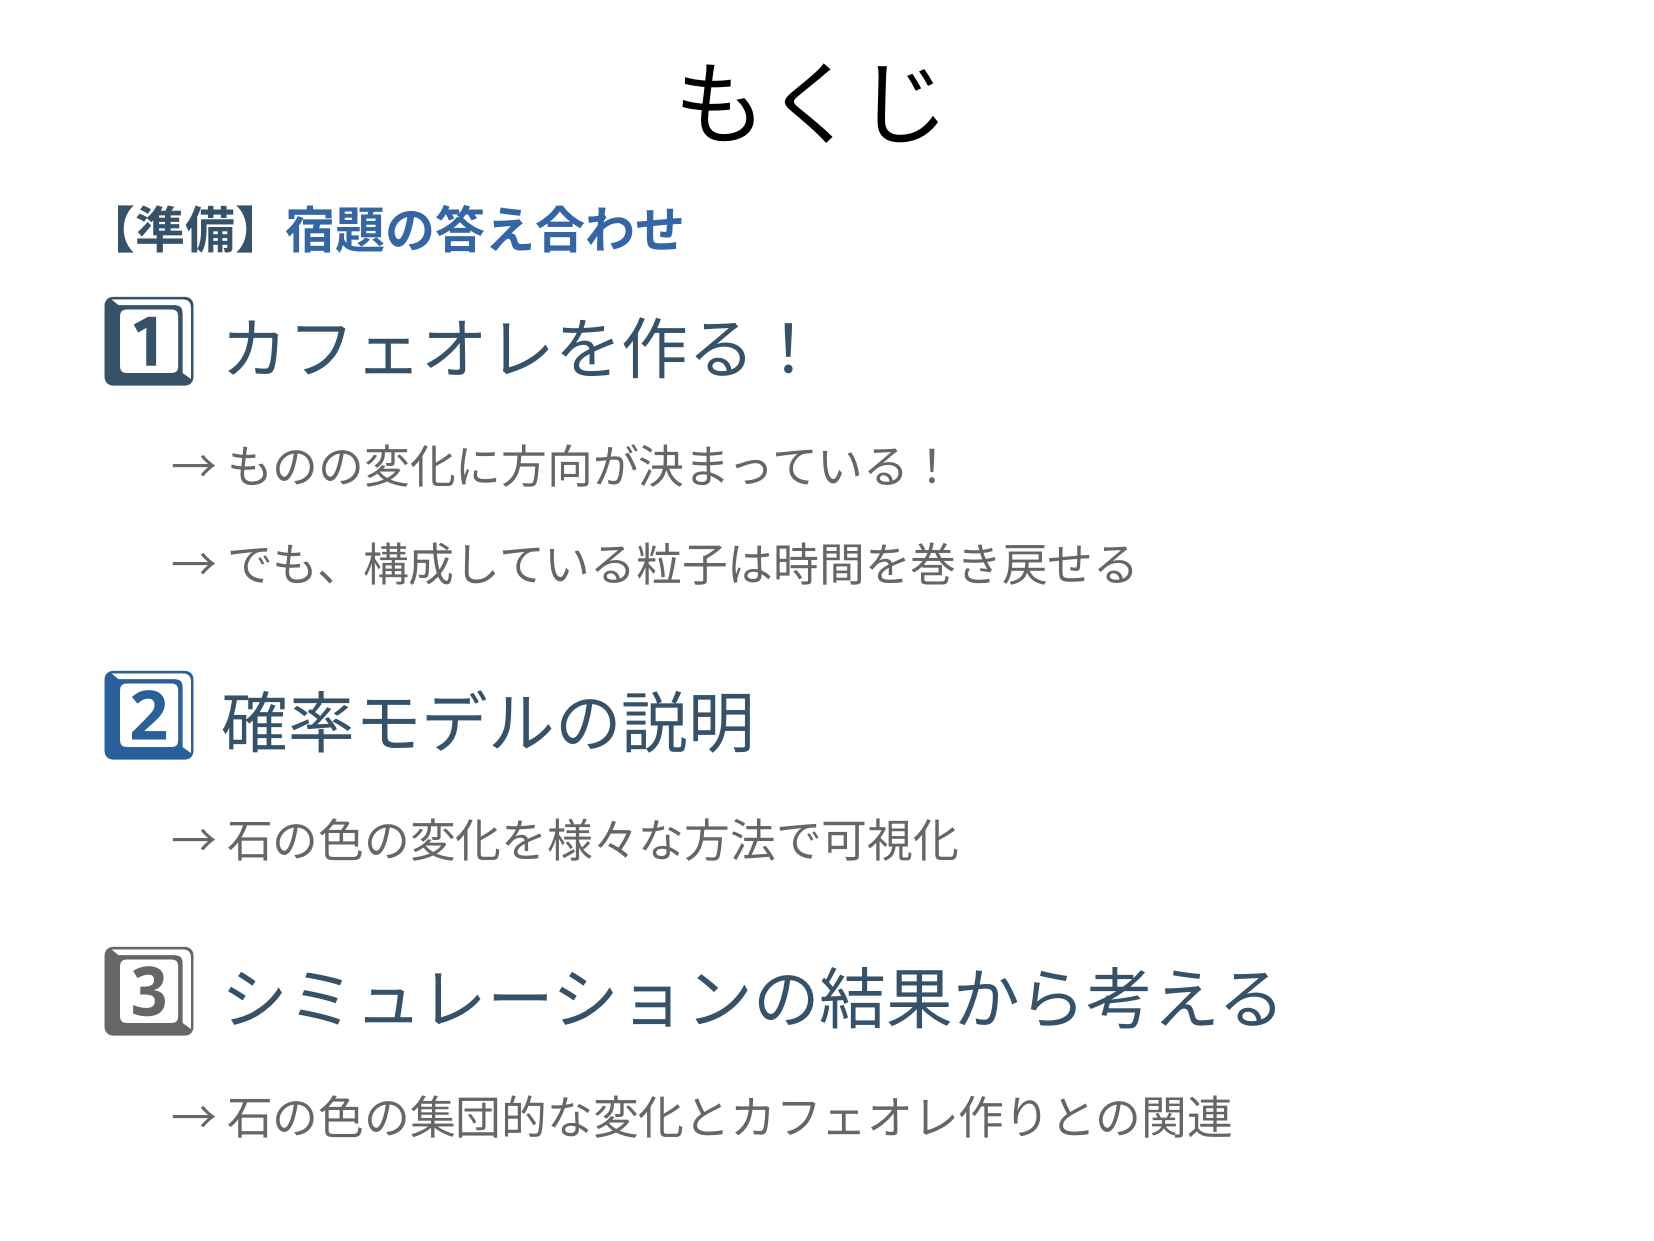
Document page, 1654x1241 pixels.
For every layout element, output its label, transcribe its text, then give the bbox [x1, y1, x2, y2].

title もくじ [29, 23, 1595, 172]
list 1⃣ カフェオレを作る！ → ものの変化に方向が決まっている！ → でも、構成している粒子は時間を巻き戻せる 2⃣ 確率モデルの説明 → 石の色の変化を様々な方法で可視化 3⃣ シミュレーションの結果から考える → 石の色の集団的な変化とカフェオレ作りとの関連 [29, 259, 1595, 1241]
text_box 【準備】宿題の答え合わせ [70, 183, 839, 271]
